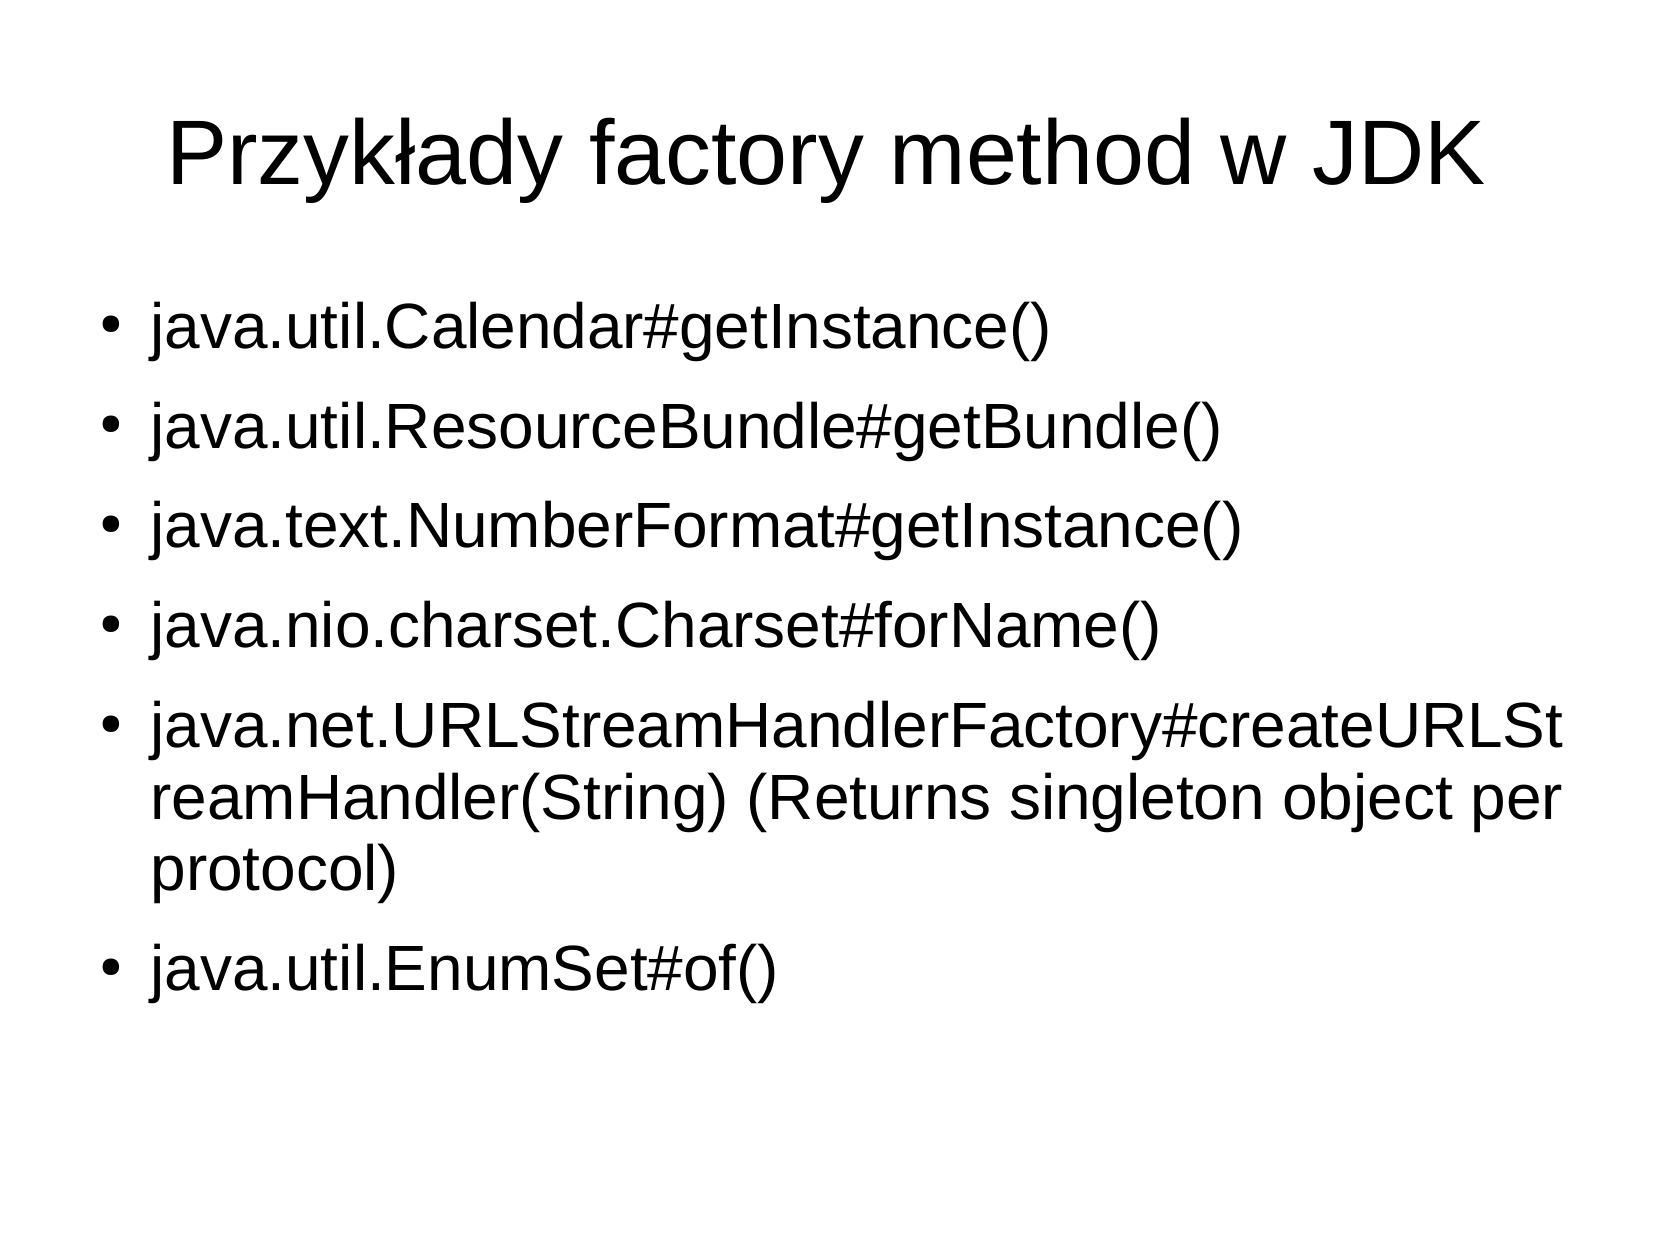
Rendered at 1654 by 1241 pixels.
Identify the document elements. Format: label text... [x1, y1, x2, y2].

list java.util.Calendar#getInstance() java.util.ResourceBundle#getBundle() java.text.NumberFormat#getInstance() java.nio.charset.Charset#forName() java.net.URLStreamHandlerFactory#createURLStreamHandler(String) (Returns singleton object per protocol) java.util.EnumSet#of() [82, 290, 1571, 1010]
title Przykłady factory method w JDK [82, 49, 1571, 257]
